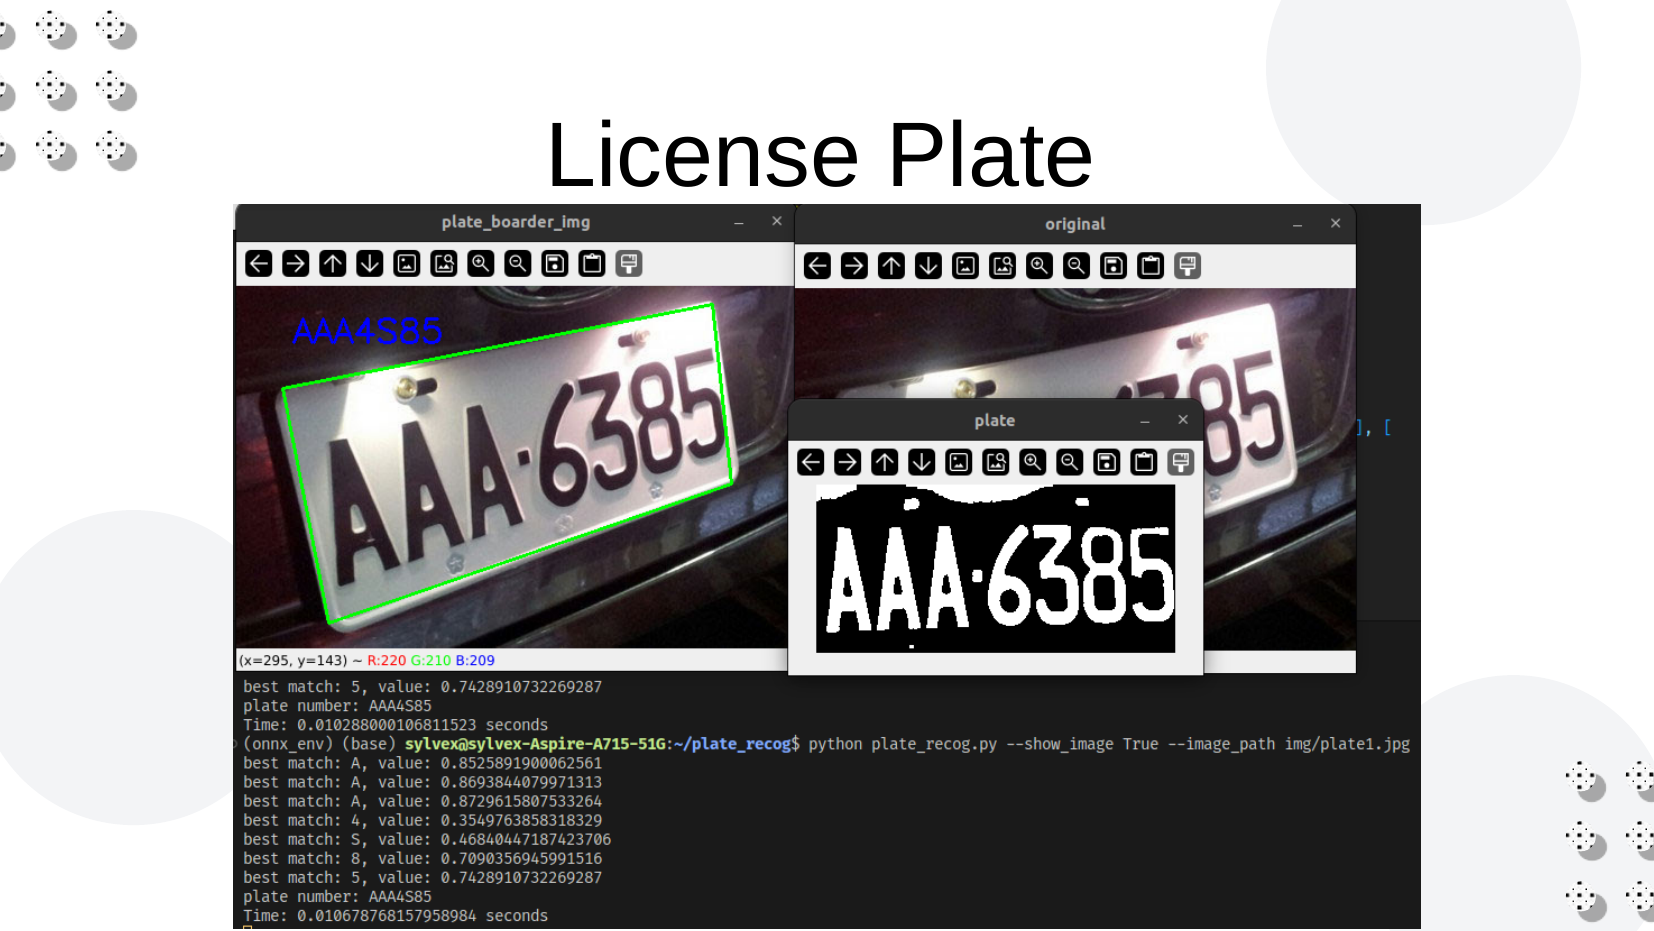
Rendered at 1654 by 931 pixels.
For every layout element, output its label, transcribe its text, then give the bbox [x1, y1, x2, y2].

picture [1625, 761, 1654, 792]
picture [0, 73, 6, 98]
picture [233, 204, 1421, 929]
picture [35, 10, 66, 41]
picture [95, 10, 126, 41]
title License Plate [76, 76, 1565, 233]
picture [0, 133, 7, 158]
picture [1565, 881, 1596, 912]
picture [1625, 821, 1654, 852]
picture [1565, 821, 1596, 852]
picture [0, 13, 6, 38]
picture [1565, 761, 1596, 792]
picture [35, 130, 67, 161]
picture [99, 70, 123, 76]
picture [1625, 881, 1654, 912]
picture [35, 70, 66, 101]
